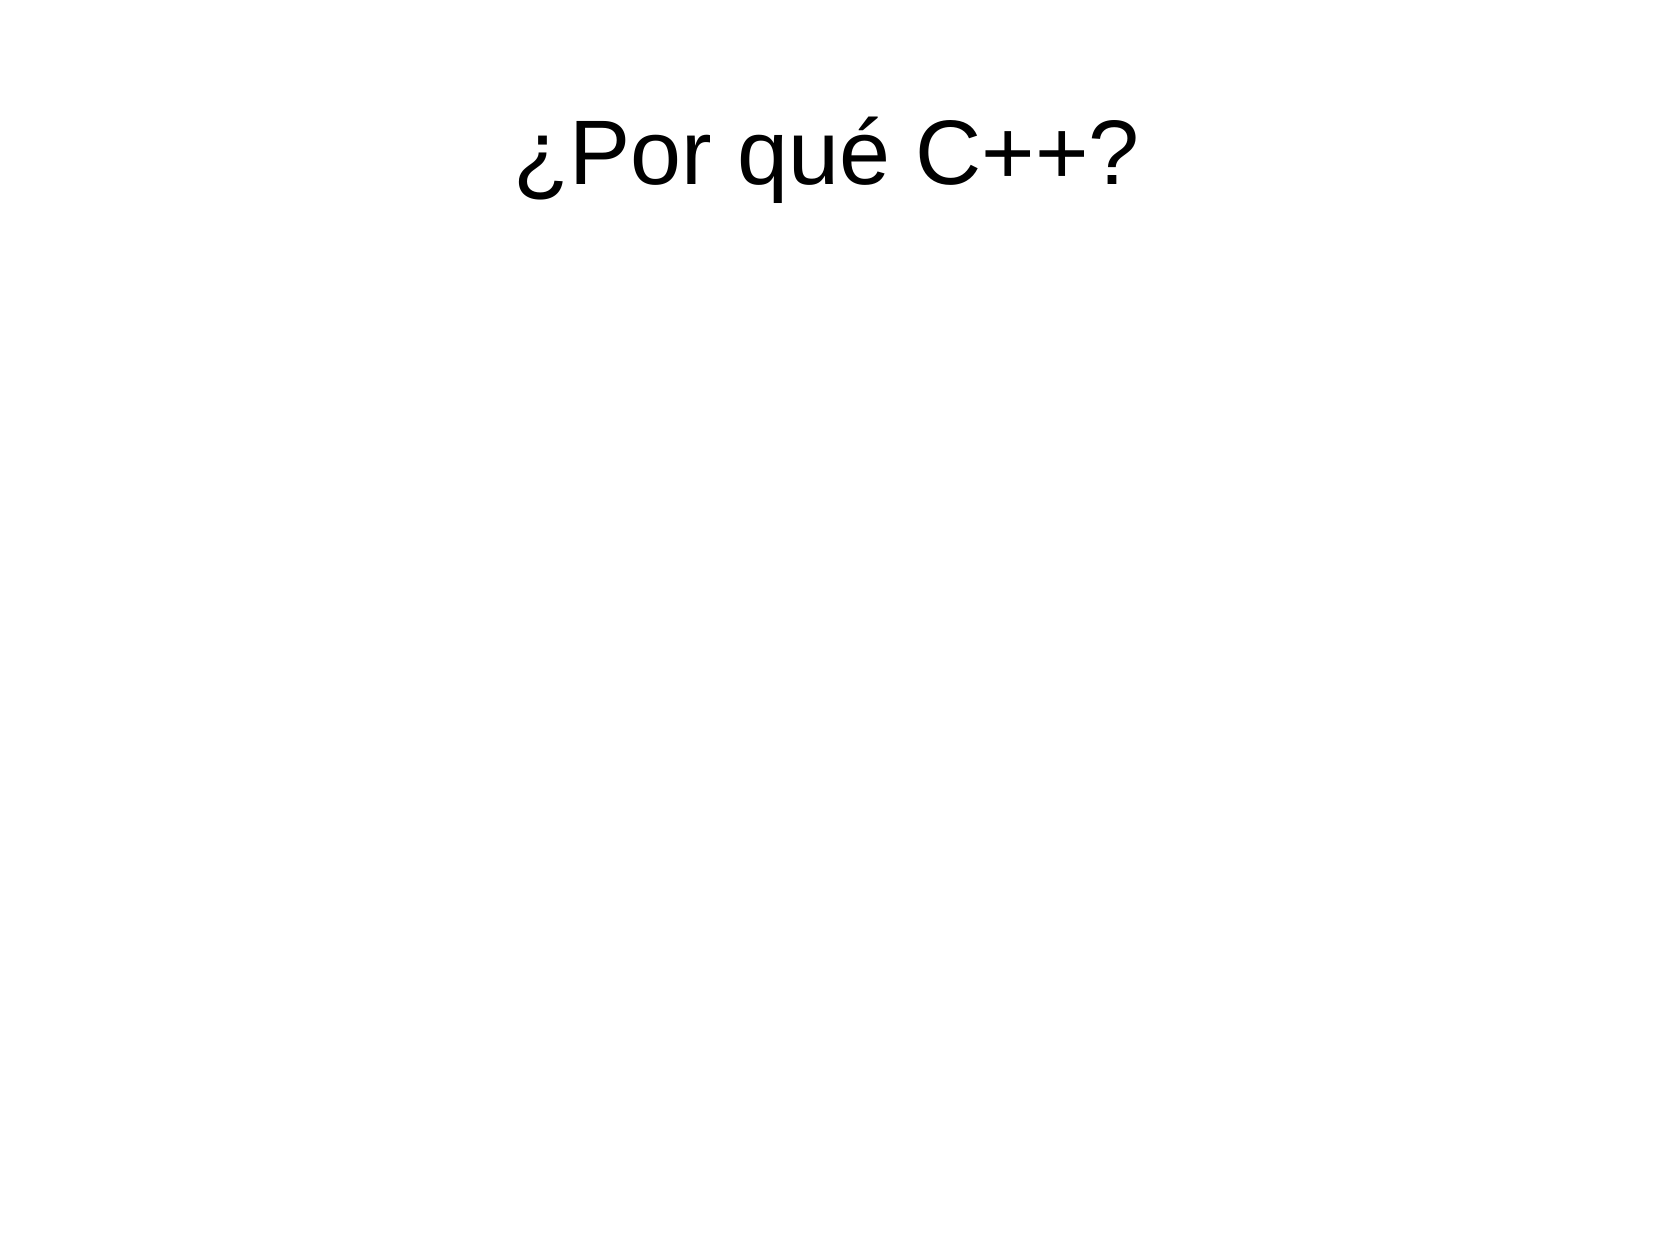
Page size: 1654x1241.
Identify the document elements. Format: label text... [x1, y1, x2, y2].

title ¿Por qué C++? [82, 49, 1571, 257]
